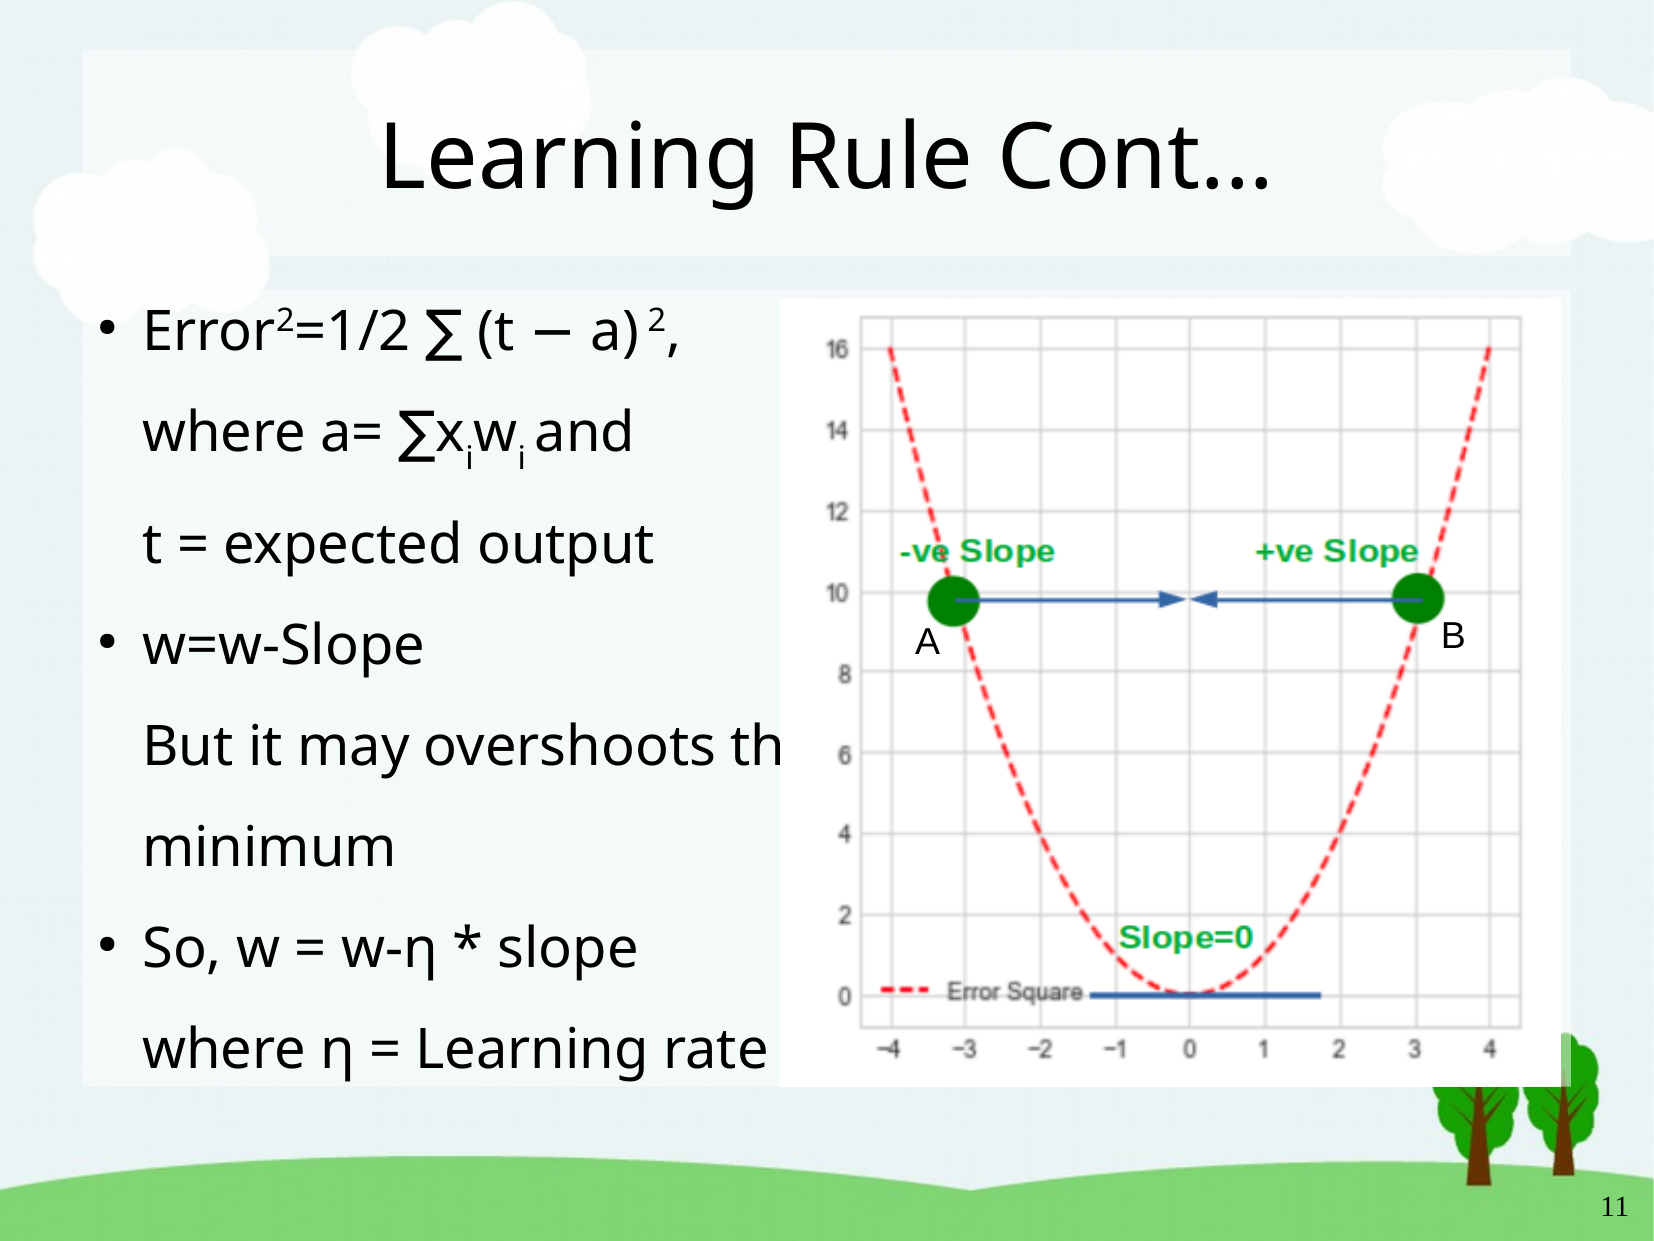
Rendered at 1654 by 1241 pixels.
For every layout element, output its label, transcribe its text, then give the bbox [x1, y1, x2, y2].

text_box A [900, 612, 956, 670]
picture [0, 0, 1654, 1241]
list Error2=1/2 ∑ (t − a) 2, where a= ∑xiwi and t = expected output w=w-Slope But it may overshoots the minimum So, w = w-η * slope where η = Learning rate [82, 290, 1571, 1087]
text_box B [1426, 606, 1481, 664]
title Learning Rule Cont... [82, 49, 1571, 257]
